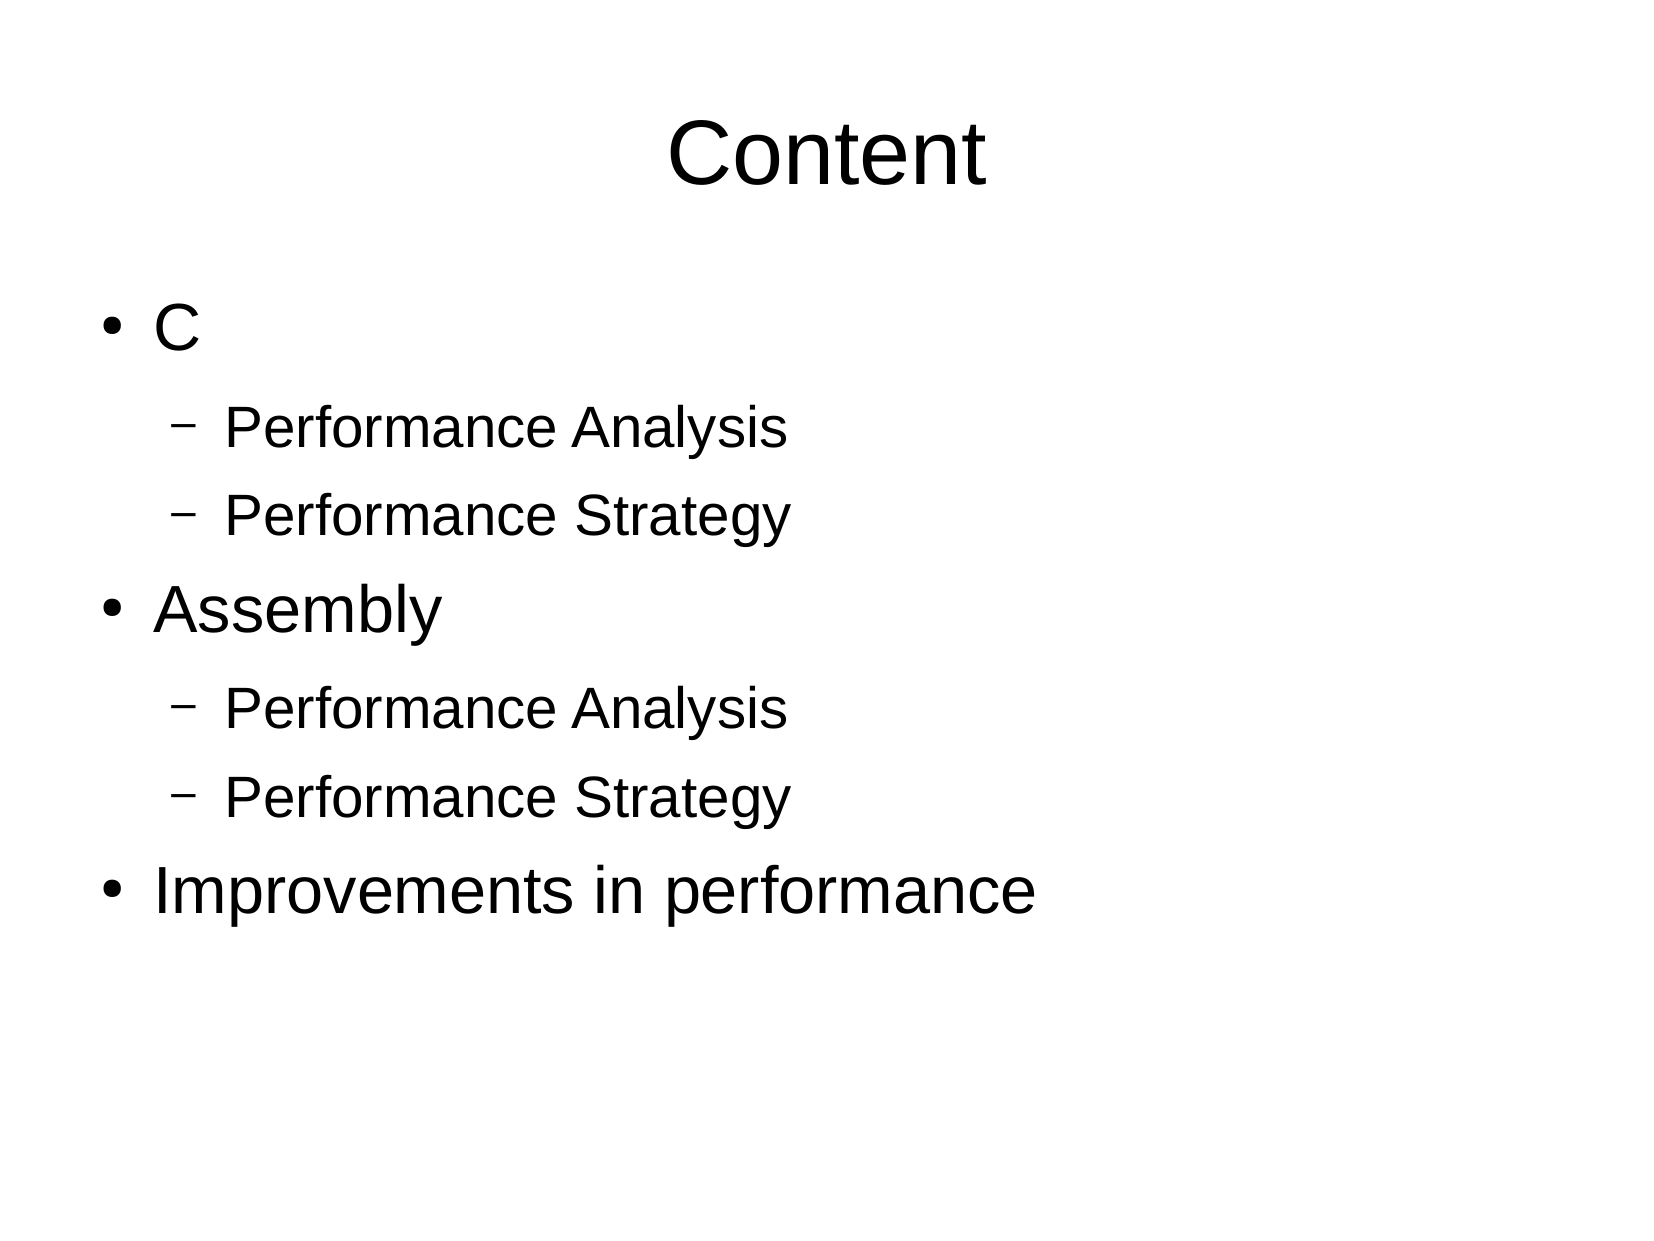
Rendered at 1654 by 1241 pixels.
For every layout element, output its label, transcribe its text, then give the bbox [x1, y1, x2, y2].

list C Performance Analysis Performance Strategy Assembly Performance Analysis Performance Strategy Improvements in performance [82, 290, 1538, 1010]
title Content [82, 49, 1571, 257]
